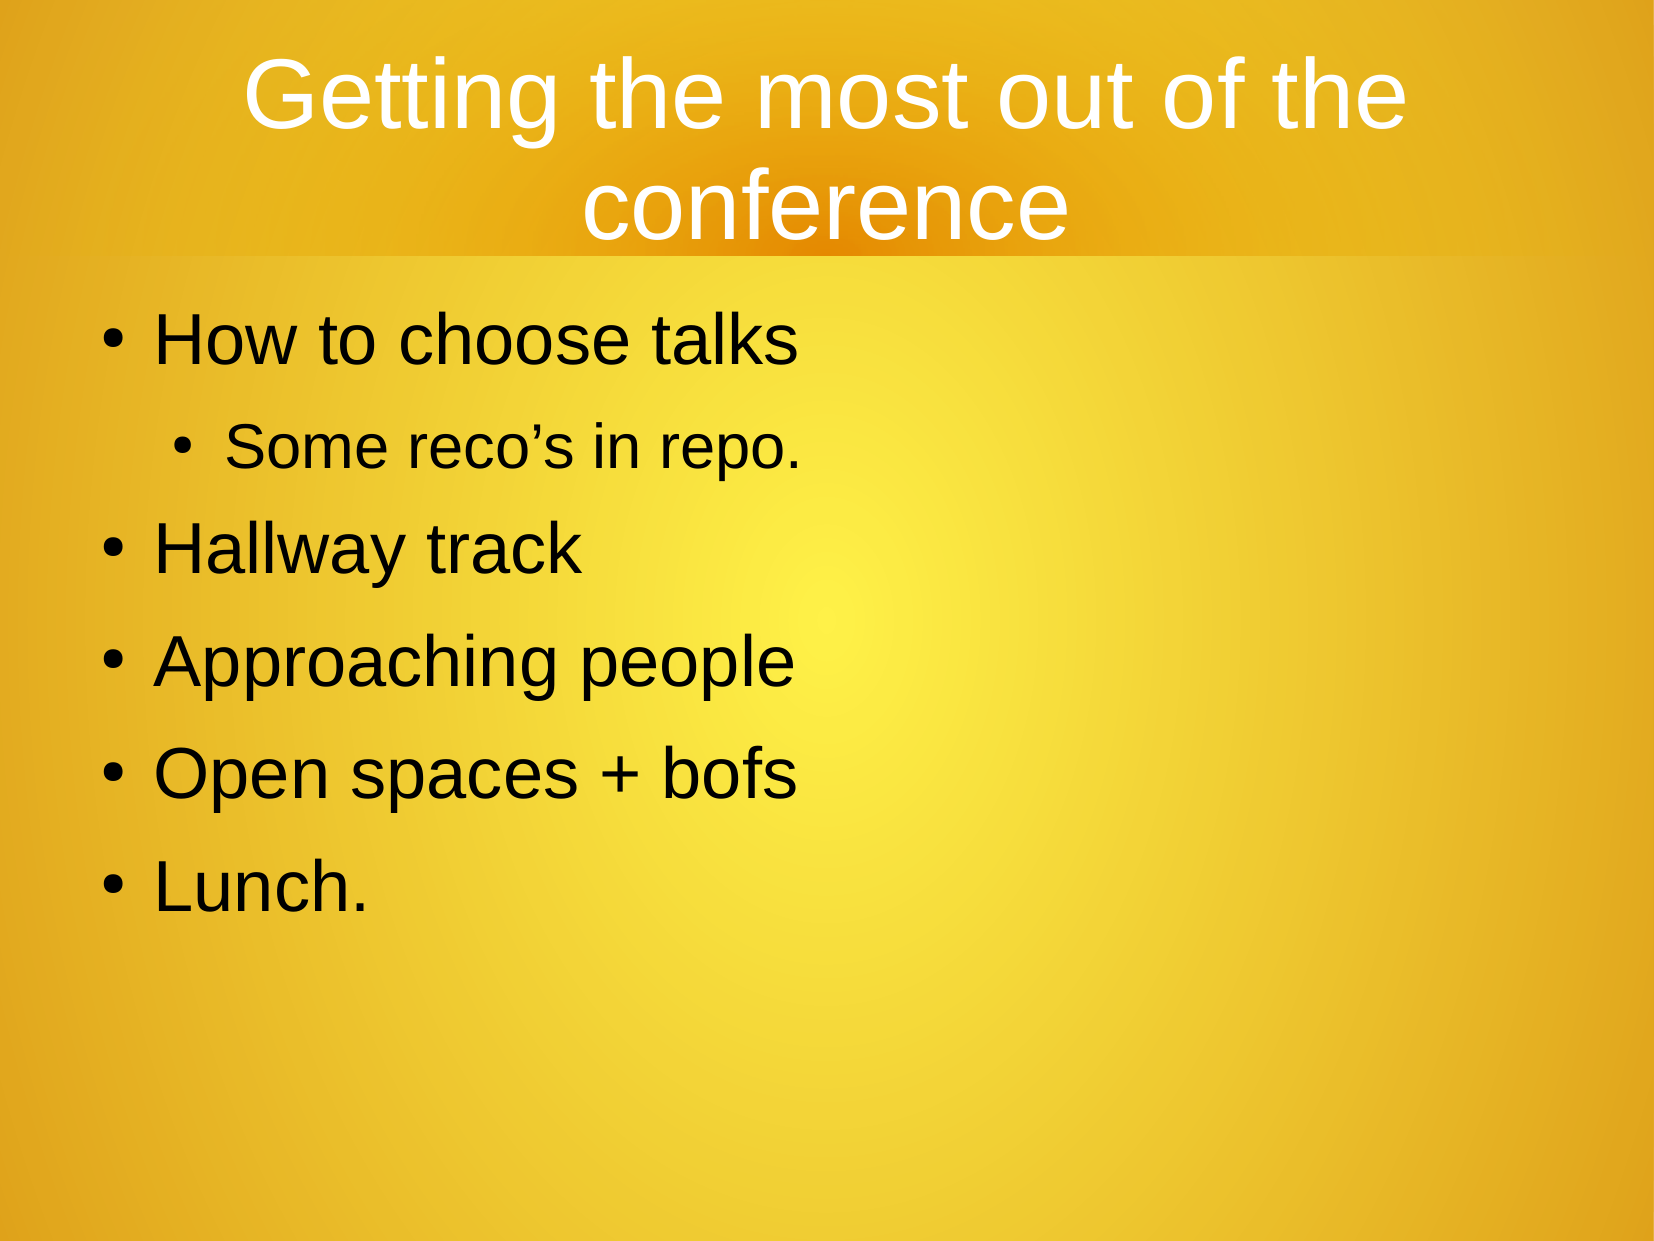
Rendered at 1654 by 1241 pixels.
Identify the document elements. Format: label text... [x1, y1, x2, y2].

list How to choose talks Some reco’s in repo. Hallway track Approaching people Open spaces + bofs Lunch. [82, 299, 1571, 1019]
title Getting the most out of the conference [82, 39, 1571, 261]
